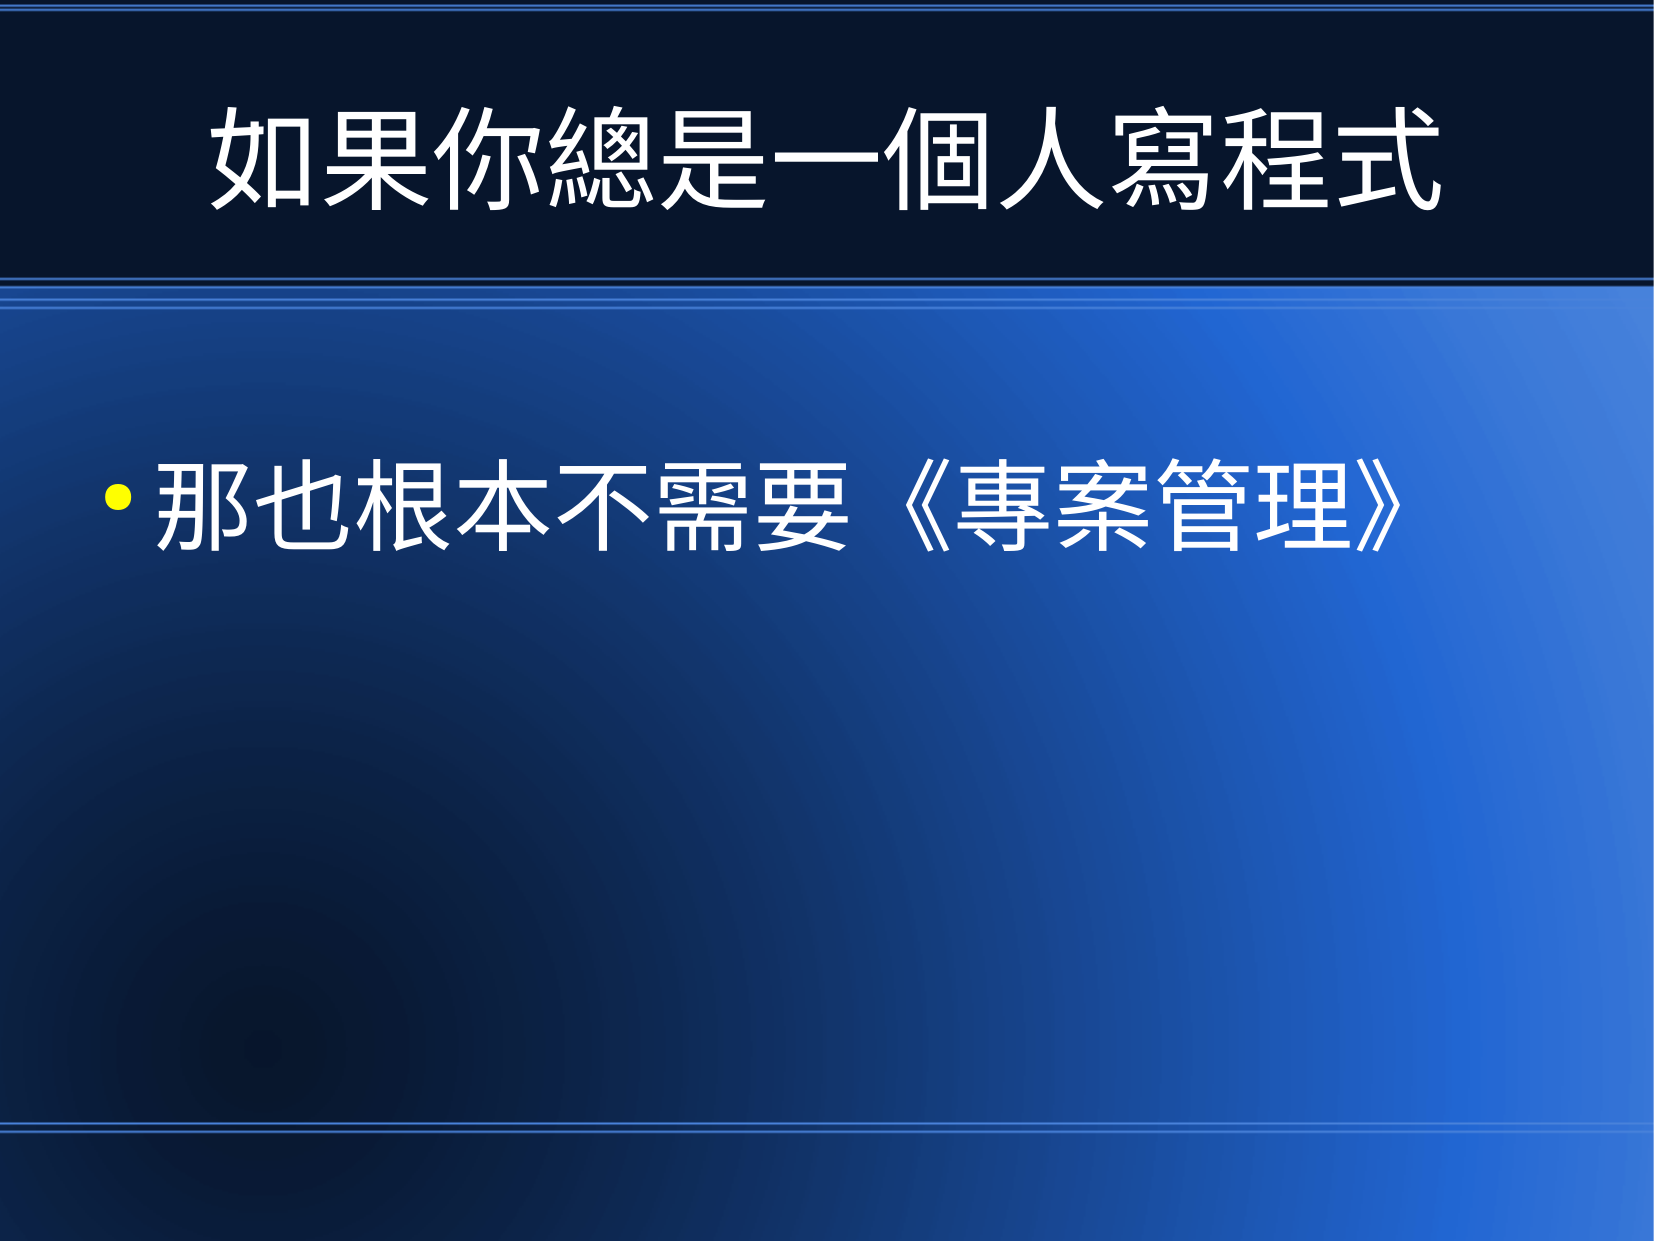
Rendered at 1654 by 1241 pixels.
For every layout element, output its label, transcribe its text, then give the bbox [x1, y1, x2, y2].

picture [0, 0, 1654, 1241]
title 如果你總是一個人寫程式 [82, 49, 1571, 257]
list 那也根本不需要《專案管理》 [82, 355, 1571, 1241]
